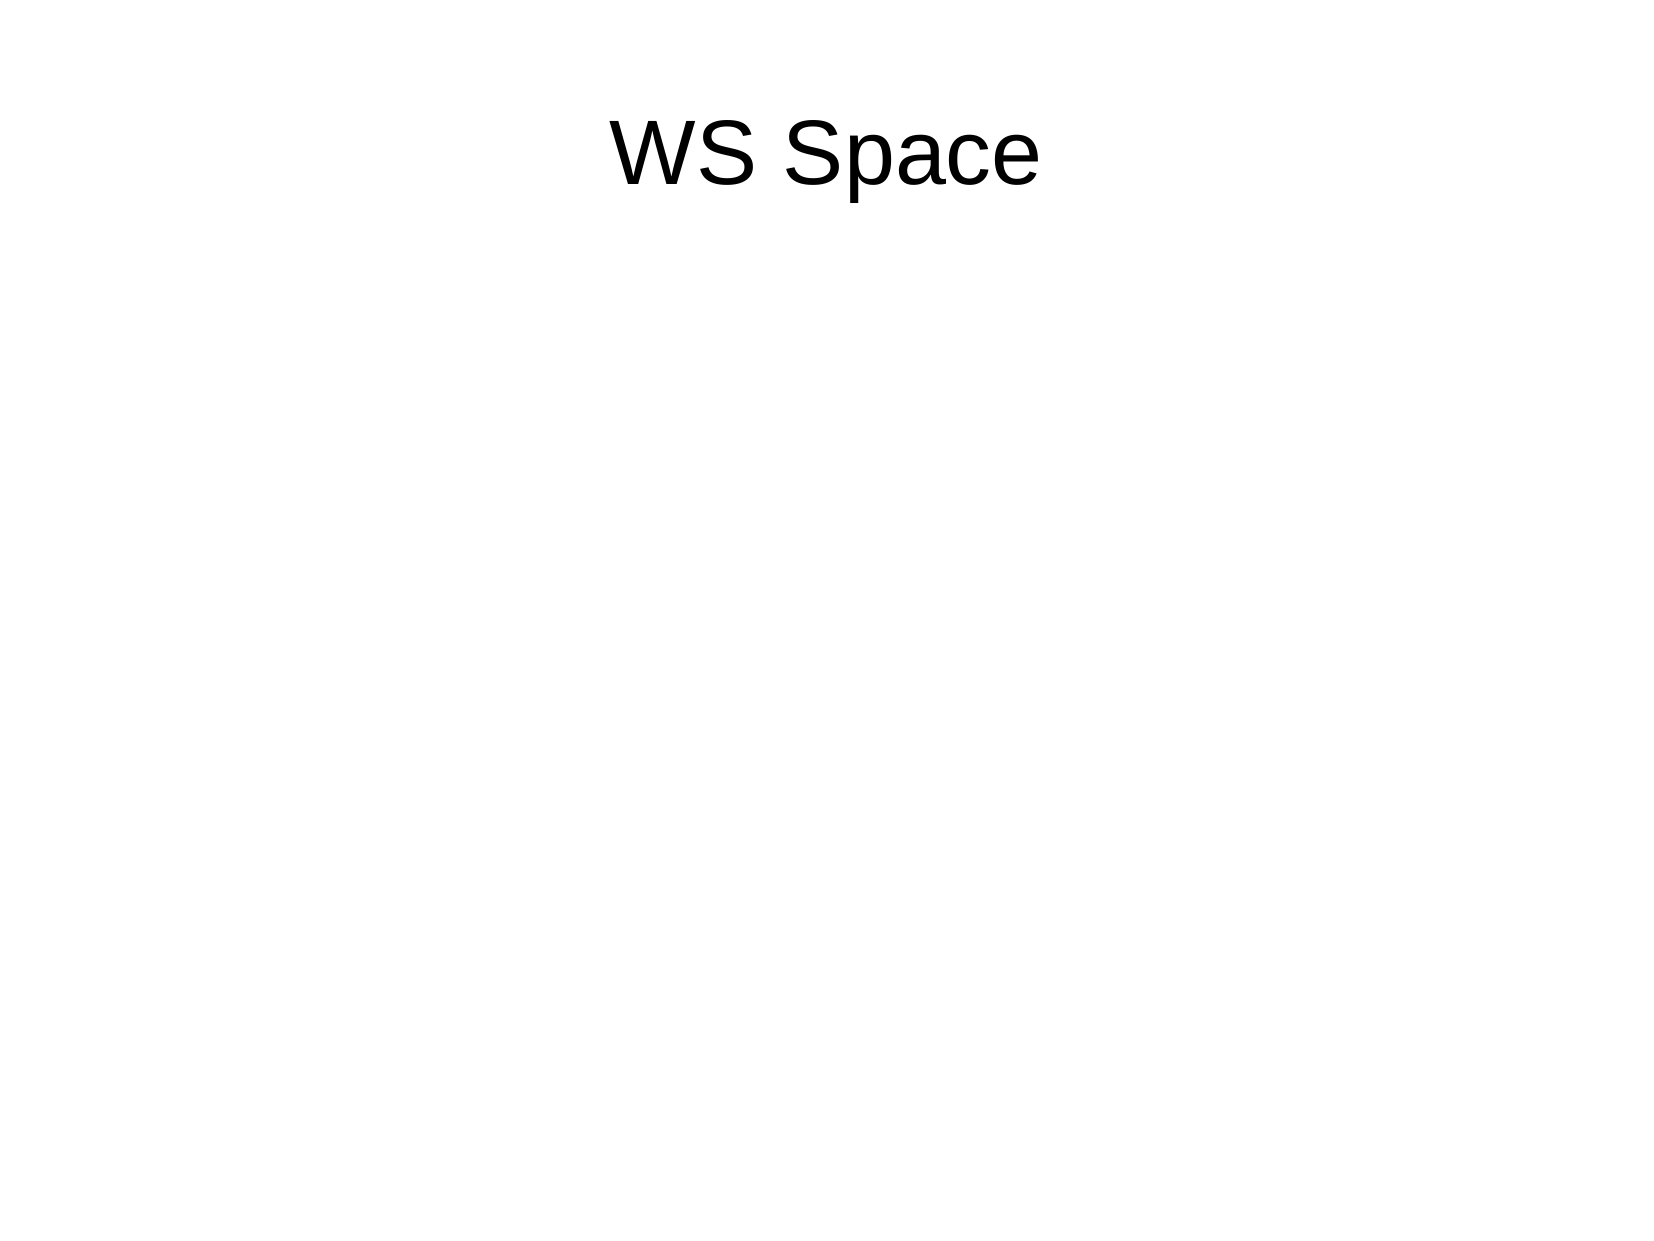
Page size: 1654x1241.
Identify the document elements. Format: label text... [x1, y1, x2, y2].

title WS Space [82, 49, 1571, 257]
